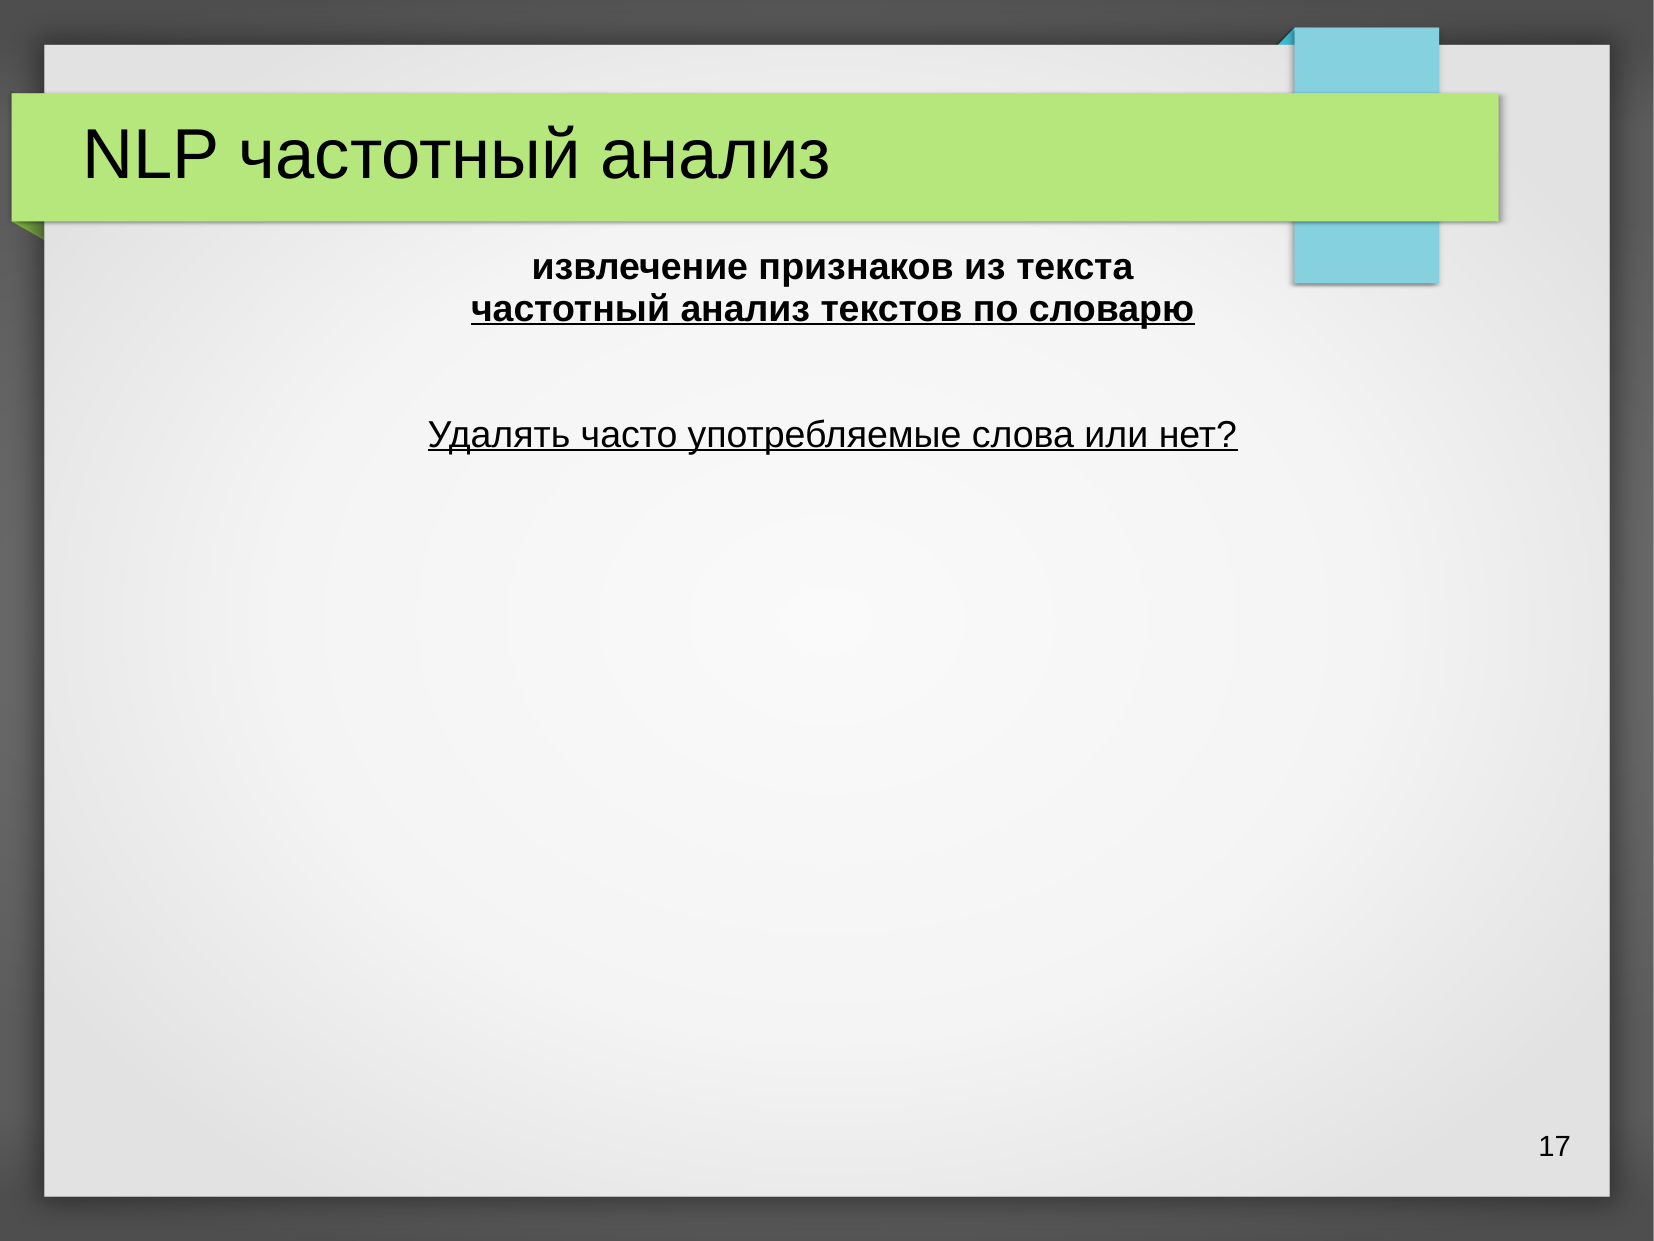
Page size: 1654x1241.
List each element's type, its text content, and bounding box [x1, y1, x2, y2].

text_box извлечение признаков из текста частотный анализ текстов по словарю Удалять часто употребляемые слова или нет? [188, 245, 1477, 1071]
title NLP частотный анализ [82, 113, 1406, 194]
picture [0, 0, 1654, 1241]
